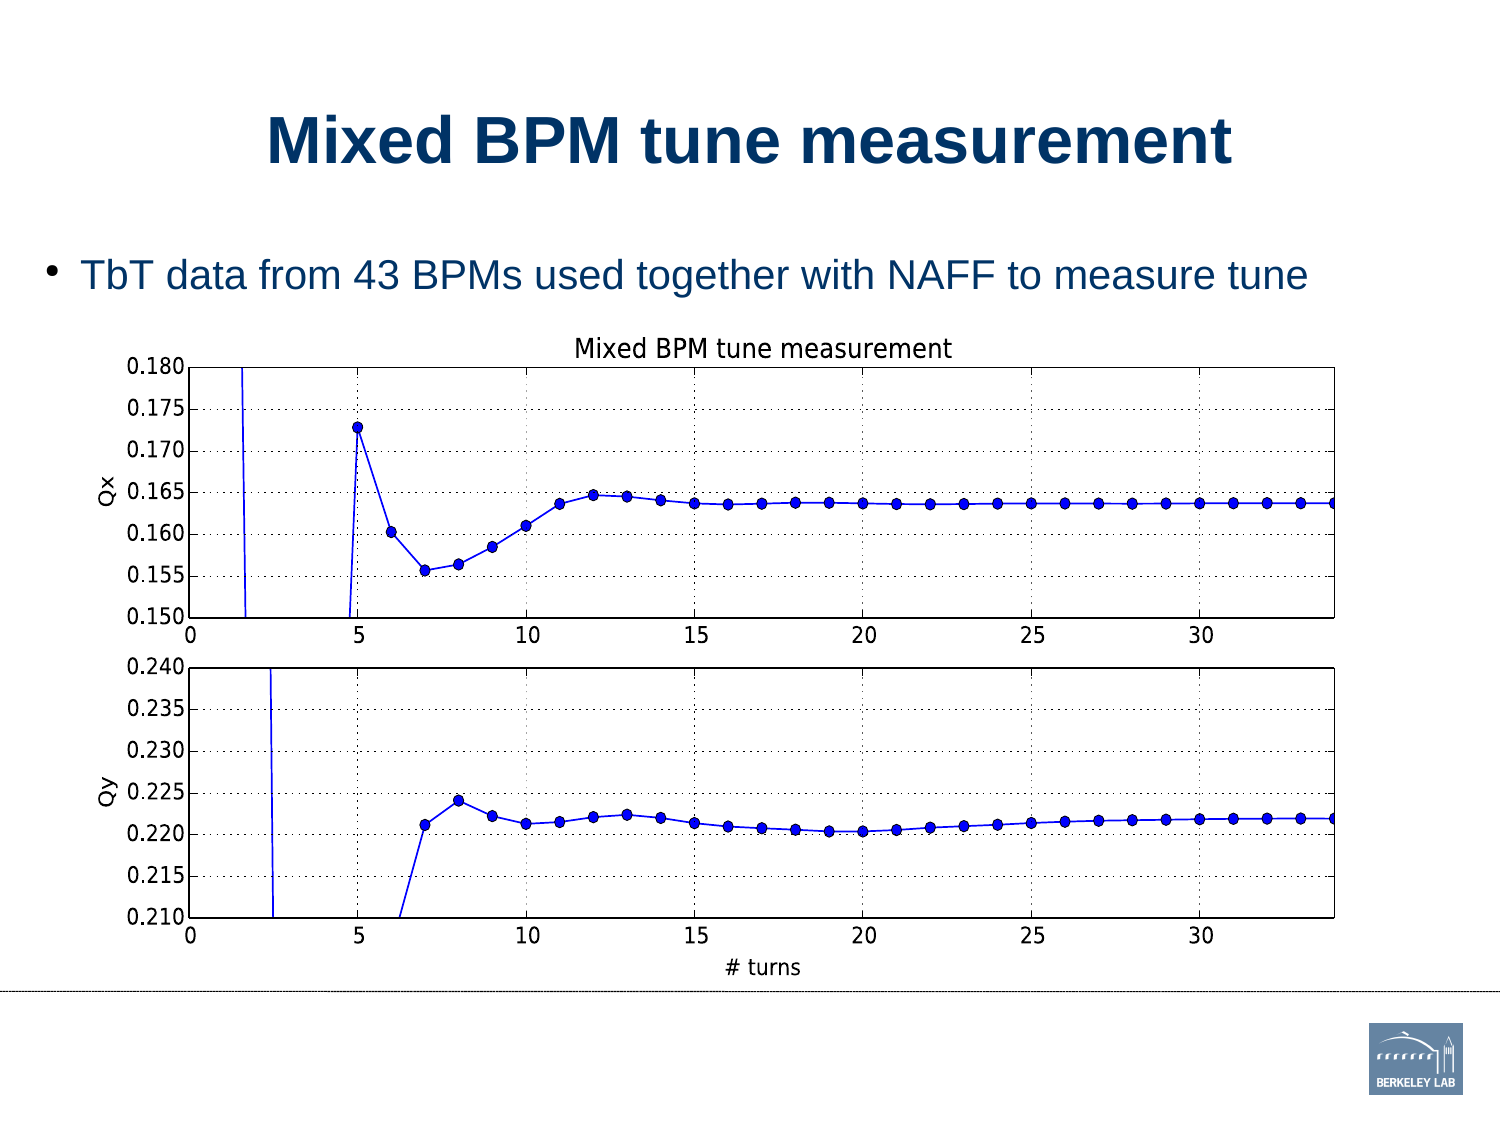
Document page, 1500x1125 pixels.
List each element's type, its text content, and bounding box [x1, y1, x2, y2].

picture [3, 297, 1483, 988]
title Mixed BPM tune measurement [111, 42, 1389, 231]
picture [1369, 1023, 1463, 1095]
text_box TbT data from 43 BPMs used together with NAFF to measure tune [30, 239, 1483, 305]
